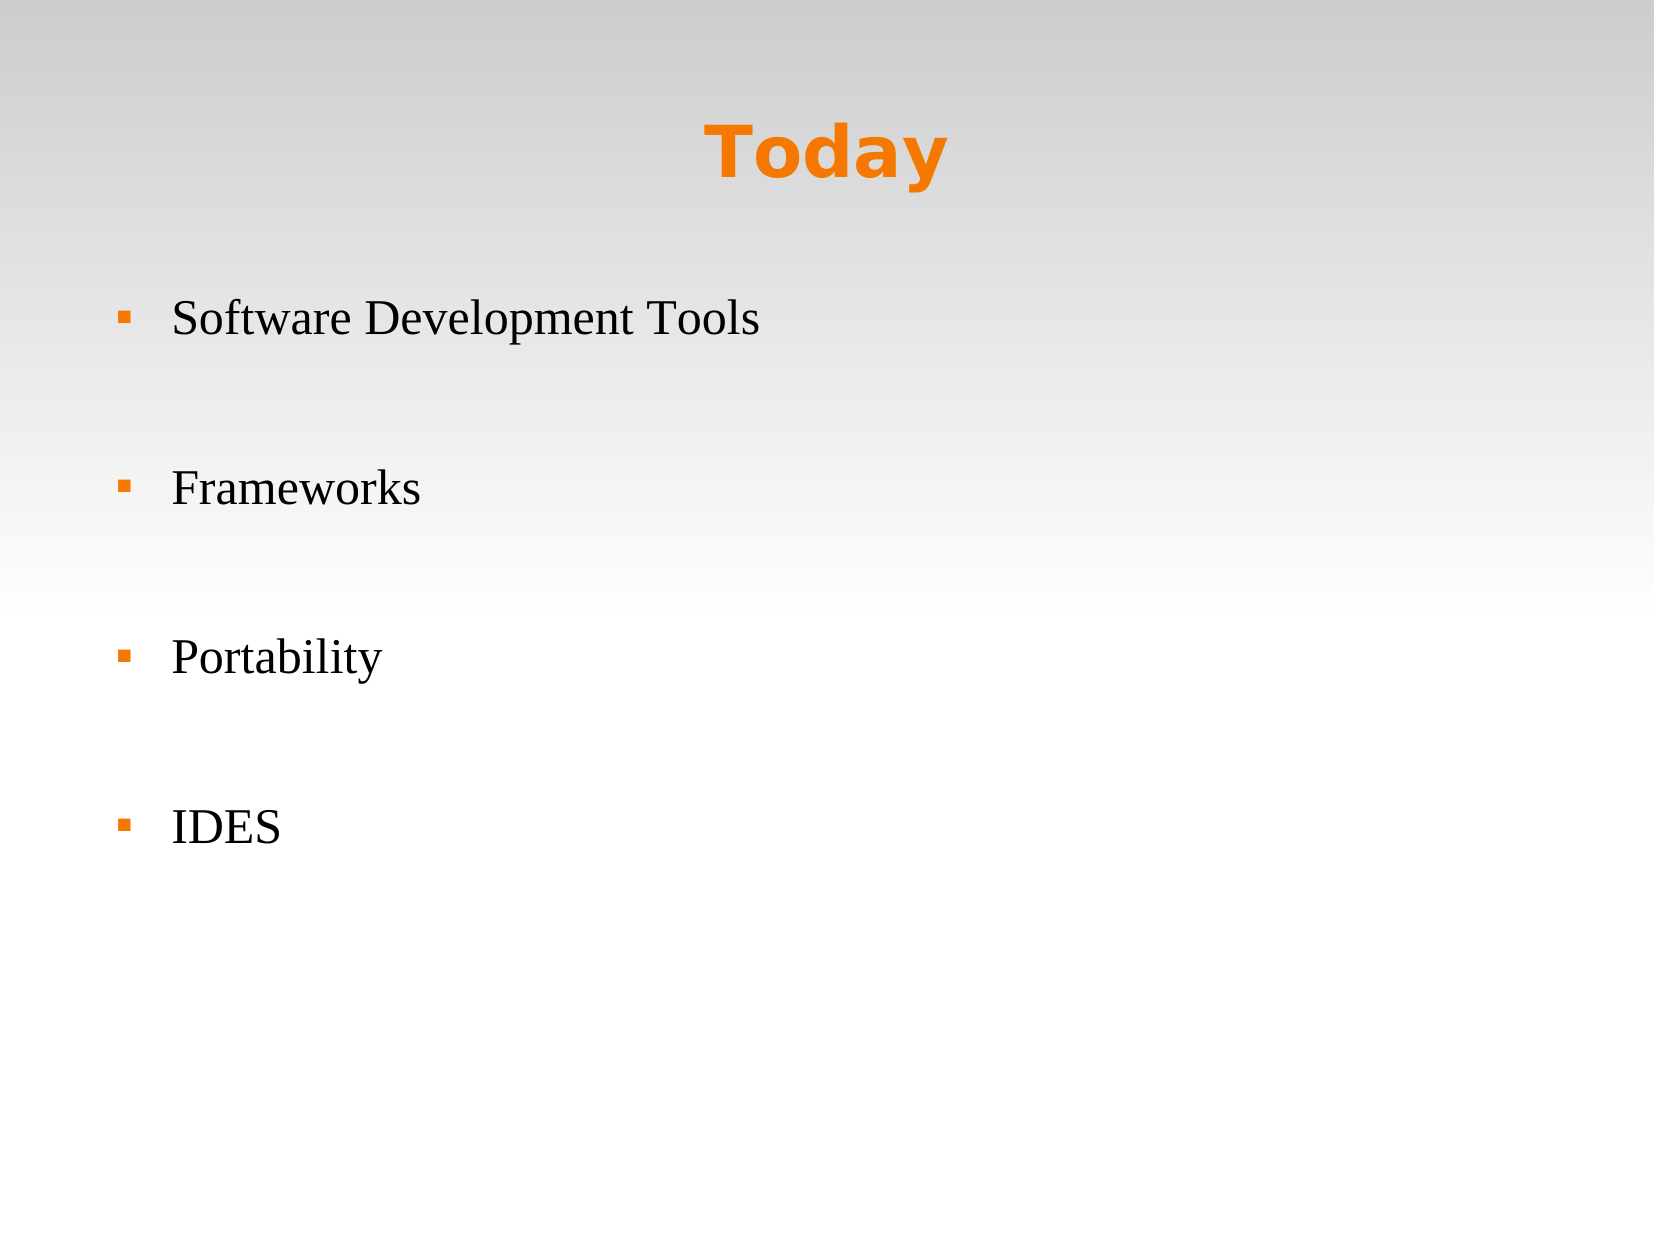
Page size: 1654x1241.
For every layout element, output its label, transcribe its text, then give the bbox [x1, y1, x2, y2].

list Software Development Tools Frameworks Portability IDES [82, 290, 1571, 1094]
title Today [82, 49, 1571, 257]
